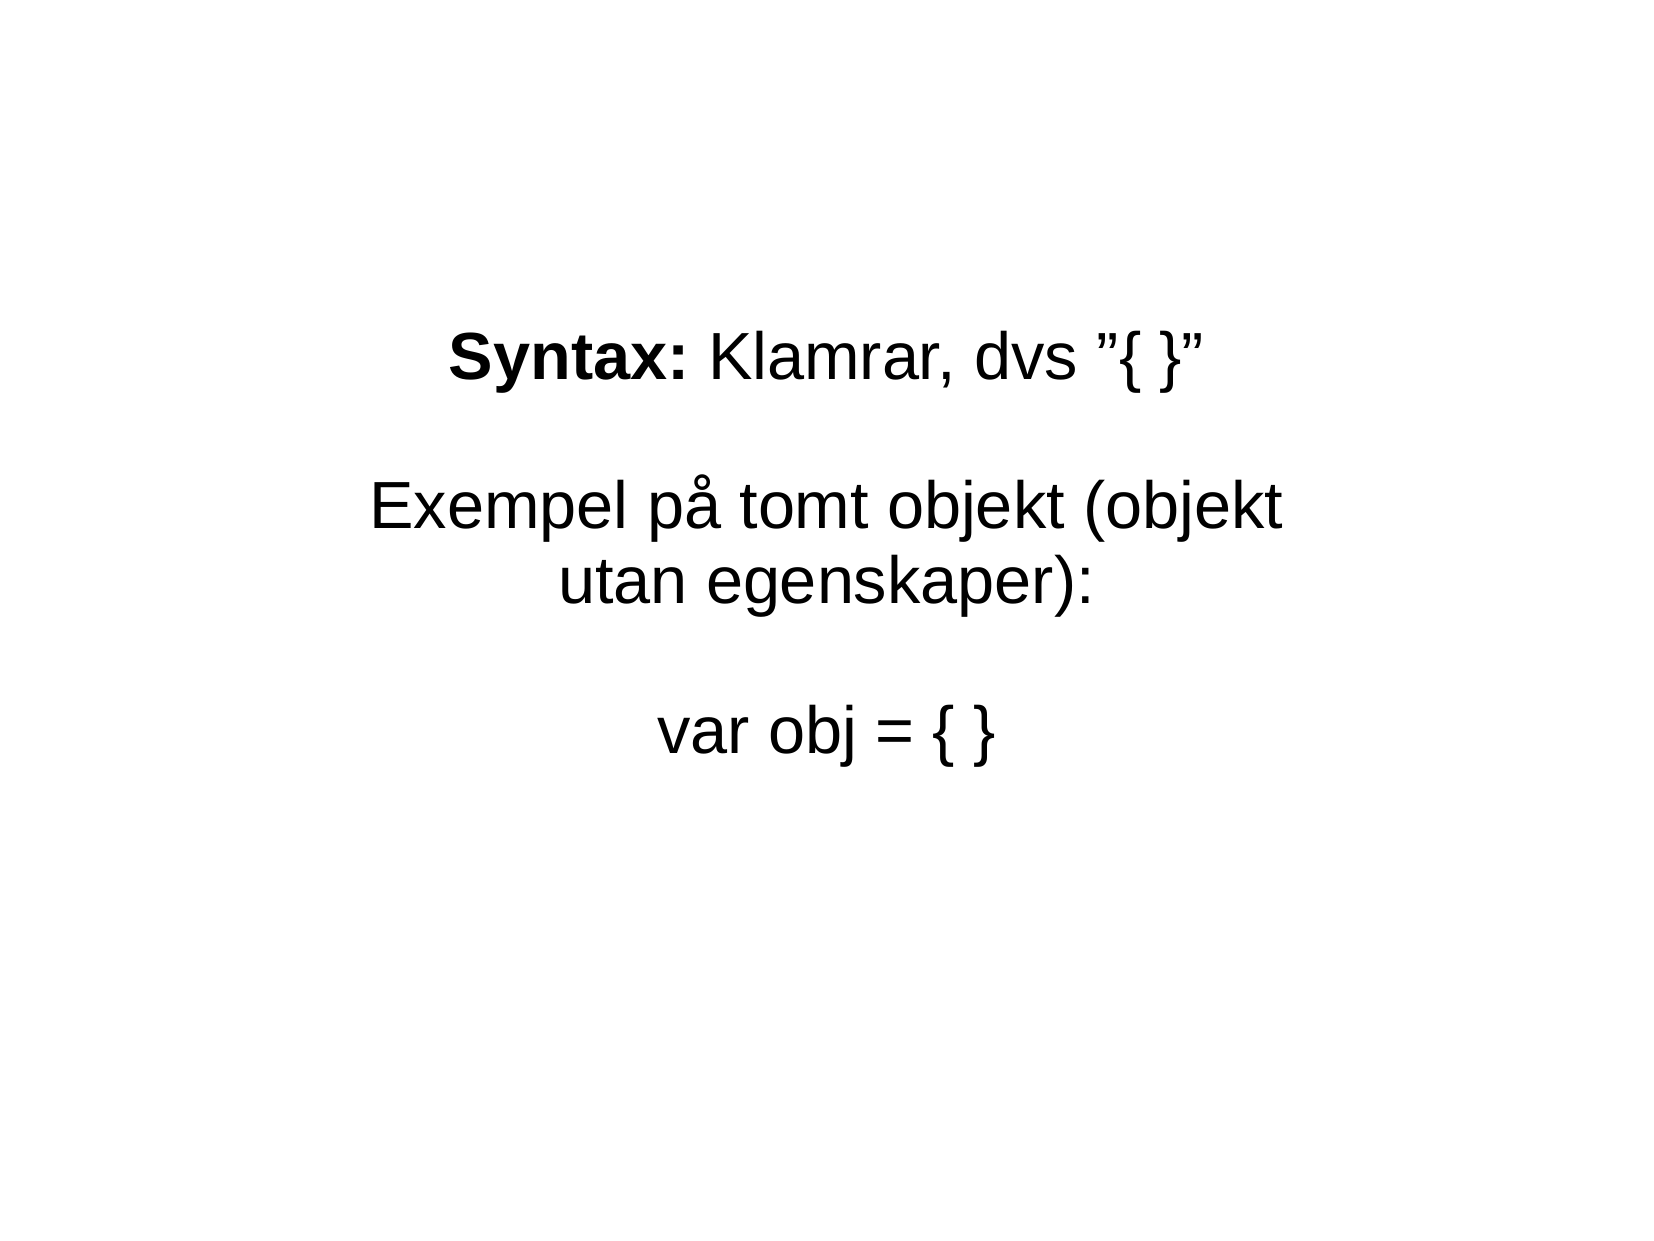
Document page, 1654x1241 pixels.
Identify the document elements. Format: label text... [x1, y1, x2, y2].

subtitle Syntax: Klamrar, dvs ”{ }” Exempel på tomt objekt (objekt utan egenskaper): var obj = { } [330, 318, 1323, 843]
